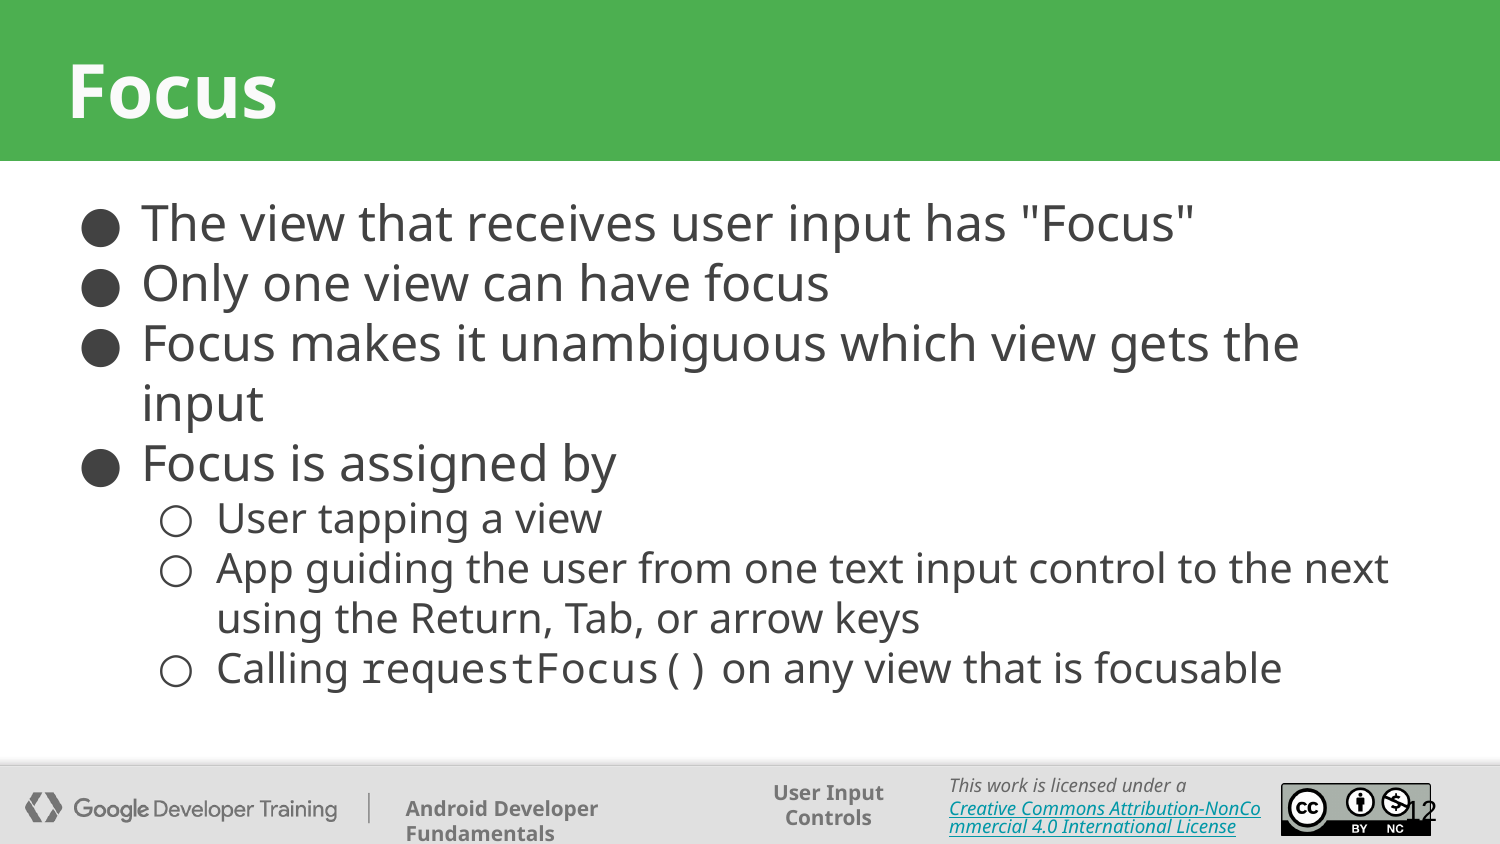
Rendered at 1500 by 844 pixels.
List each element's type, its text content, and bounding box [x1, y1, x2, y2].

list The view that receives user input has "Focus" Only one view can have focus Focus makes it unambiguous which view gets the input Focus is assigned by User tapping a view App guiding the user from one text input control to the next using the Return, Tab, or arrow keys Calling requestFocus() on any view that is focusable [51, 176, 1449, 737]
slide_number <number> [1389, 777, 1480, 842]
picture [0, 161, 1500, 844]
title Focus [51, 28, 1449, 122]
